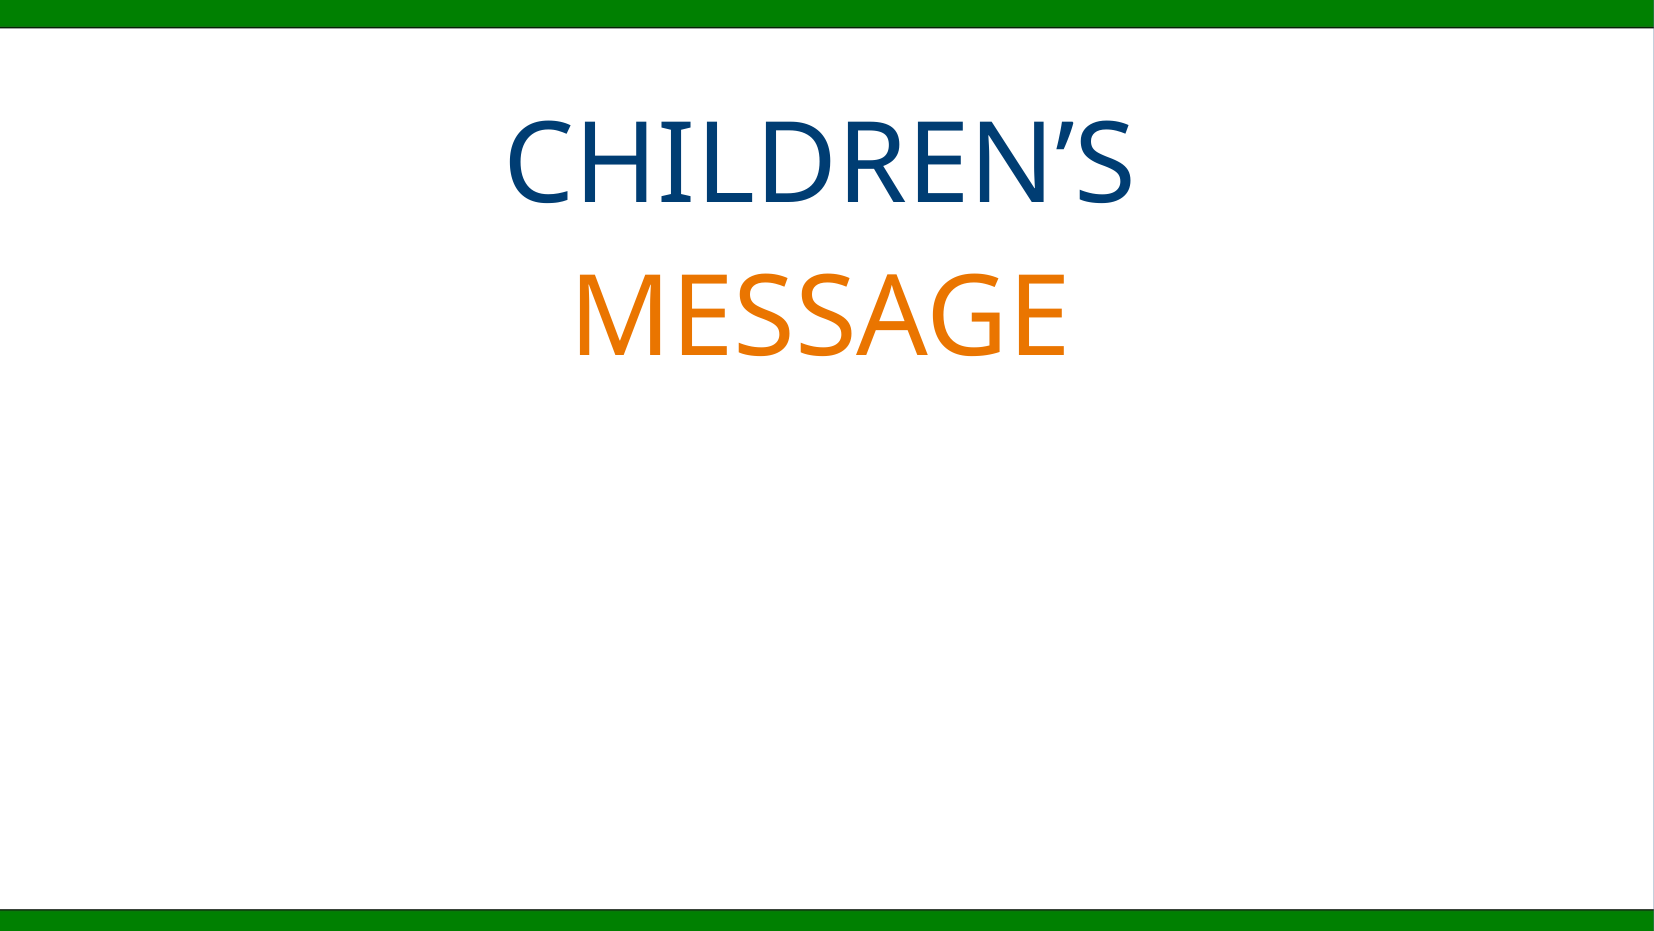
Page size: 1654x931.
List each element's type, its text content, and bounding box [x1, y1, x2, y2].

picture [0, 0, 1654, 931]
text_box CHILDREN’S MESSAGE [110, 75, 1531, 391]
